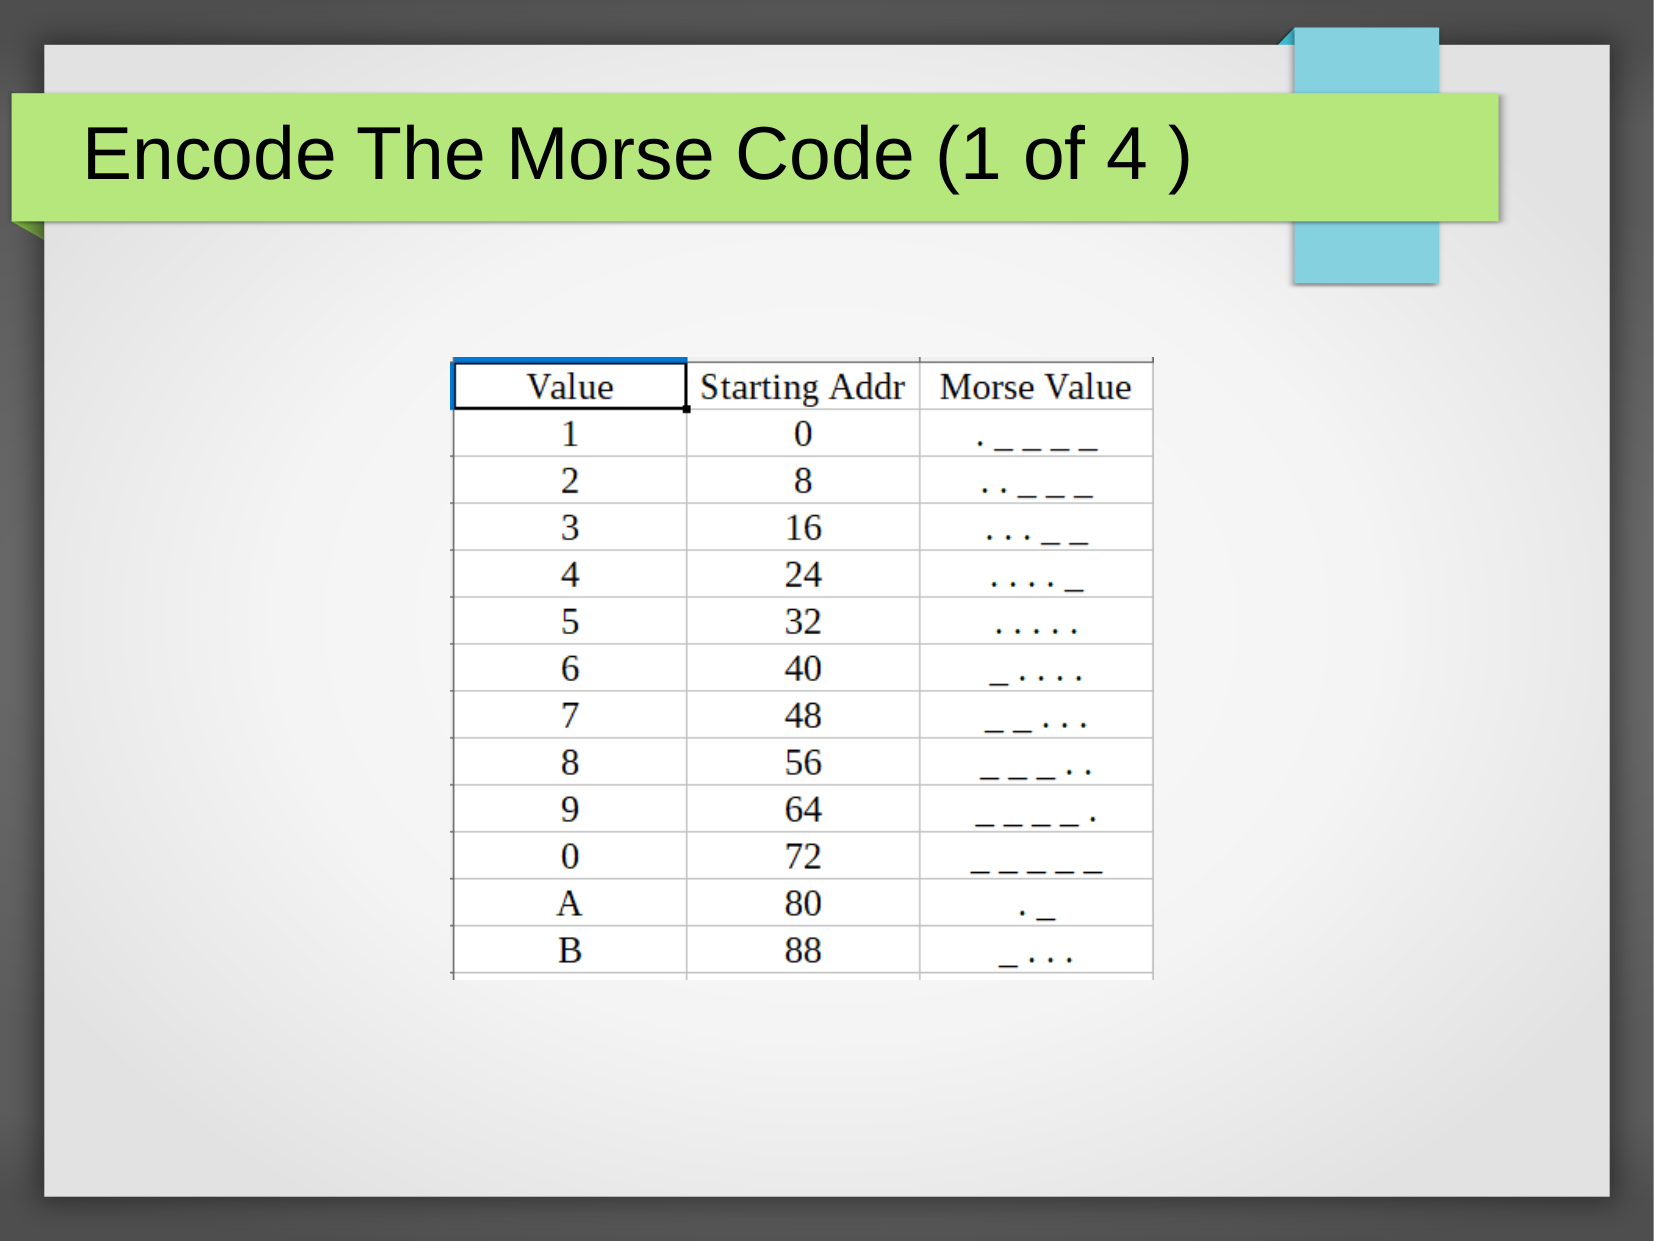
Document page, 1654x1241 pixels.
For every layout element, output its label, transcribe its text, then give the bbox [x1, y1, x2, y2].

title Encode The Morse Code (1 of 4 ) [82, 94, 1264, 213]
picture [0, 0, 1654, 1241]
